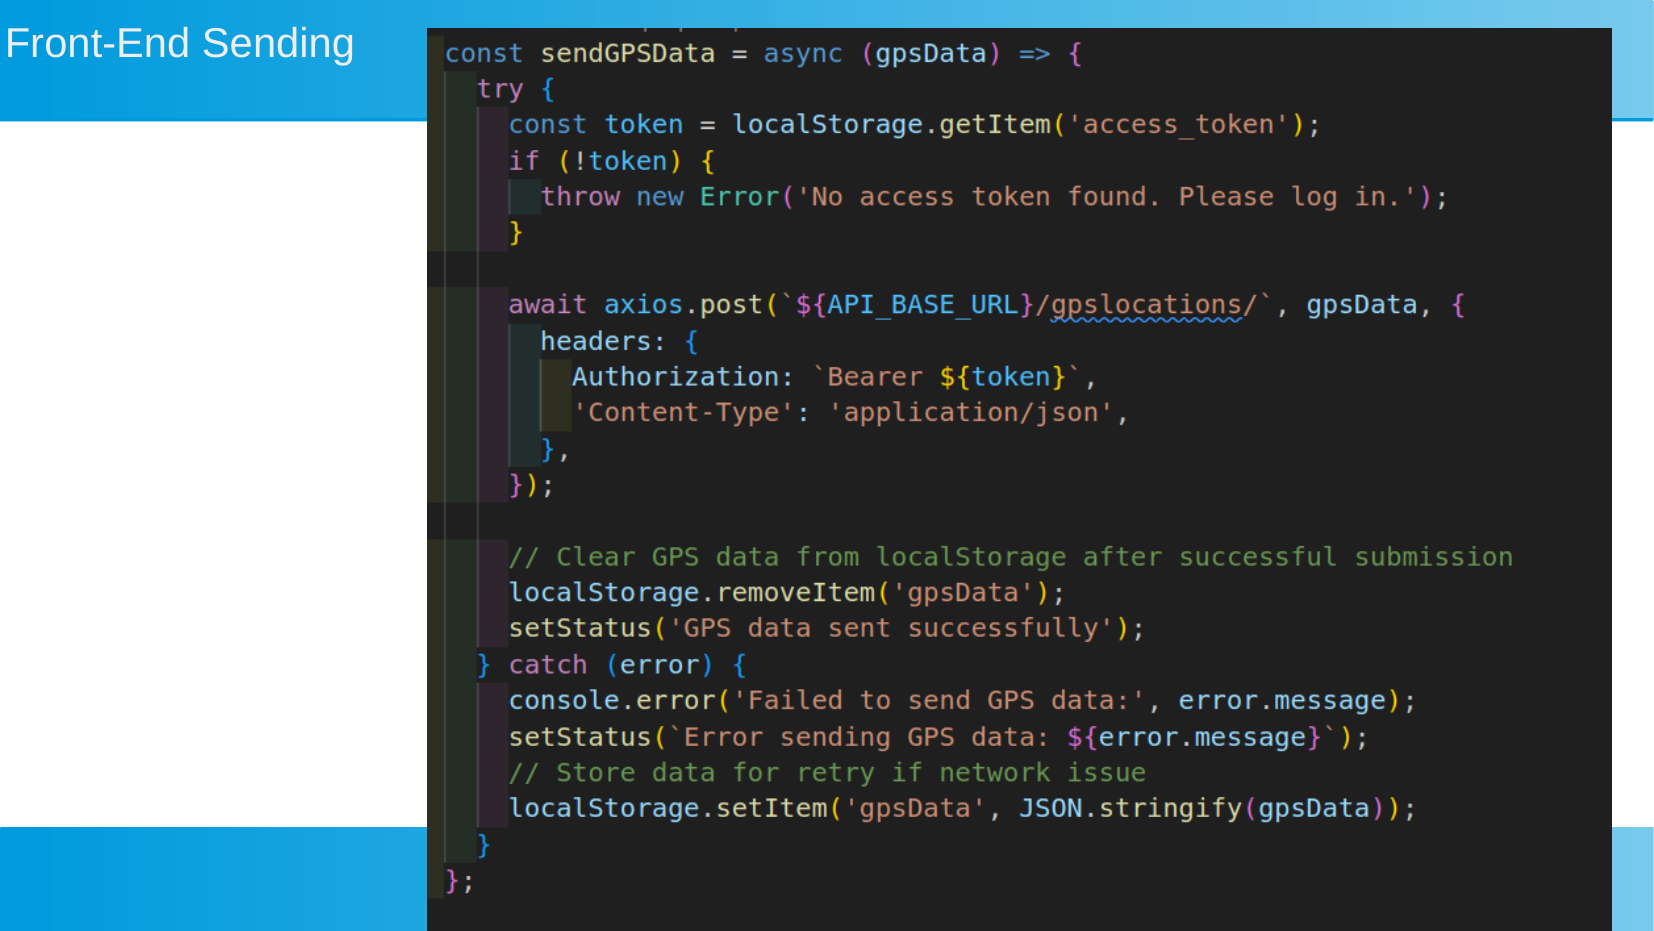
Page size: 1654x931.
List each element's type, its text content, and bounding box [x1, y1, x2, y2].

title Front-End Sending [4, 4, 1541, 83]
picture [427, 28, 1612, 931]
